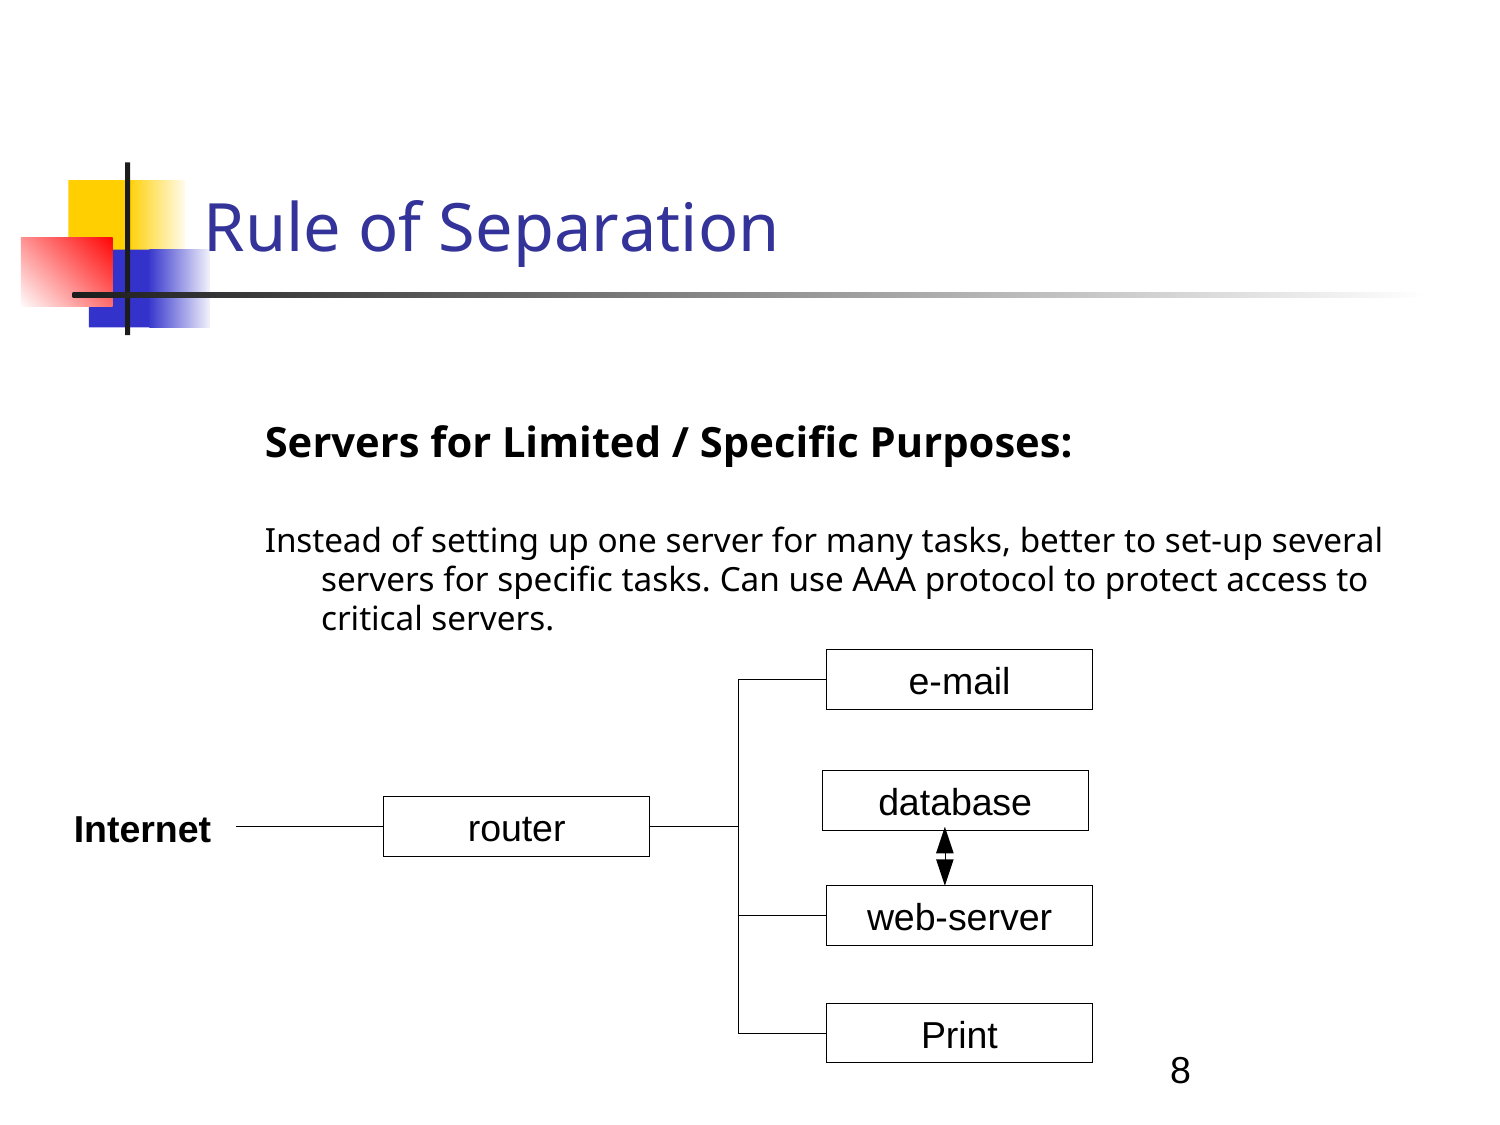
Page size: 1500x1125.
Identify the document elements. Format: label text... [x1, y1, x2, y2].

text_box e-mail [826, 649, 1093, 710]
text_box Print [826, 1003, 1093, 1063]
text_box database [822, 770, 1089, 831]
title Rule of Separation [188, 35, 1468, 276]
text_box Internet [59, 797, 227, 858]
text_box web-server [826, 885, 1093, 946]
list Servers for Limited / Specific Purposes: Instead of setting up one server for many tasks, better to set-up several servers for specific tasks. Can use AAA protocol to protect access to critical servers. [193, 331, 1469, 1007]
text_box router [383, 796, 650, 857]
